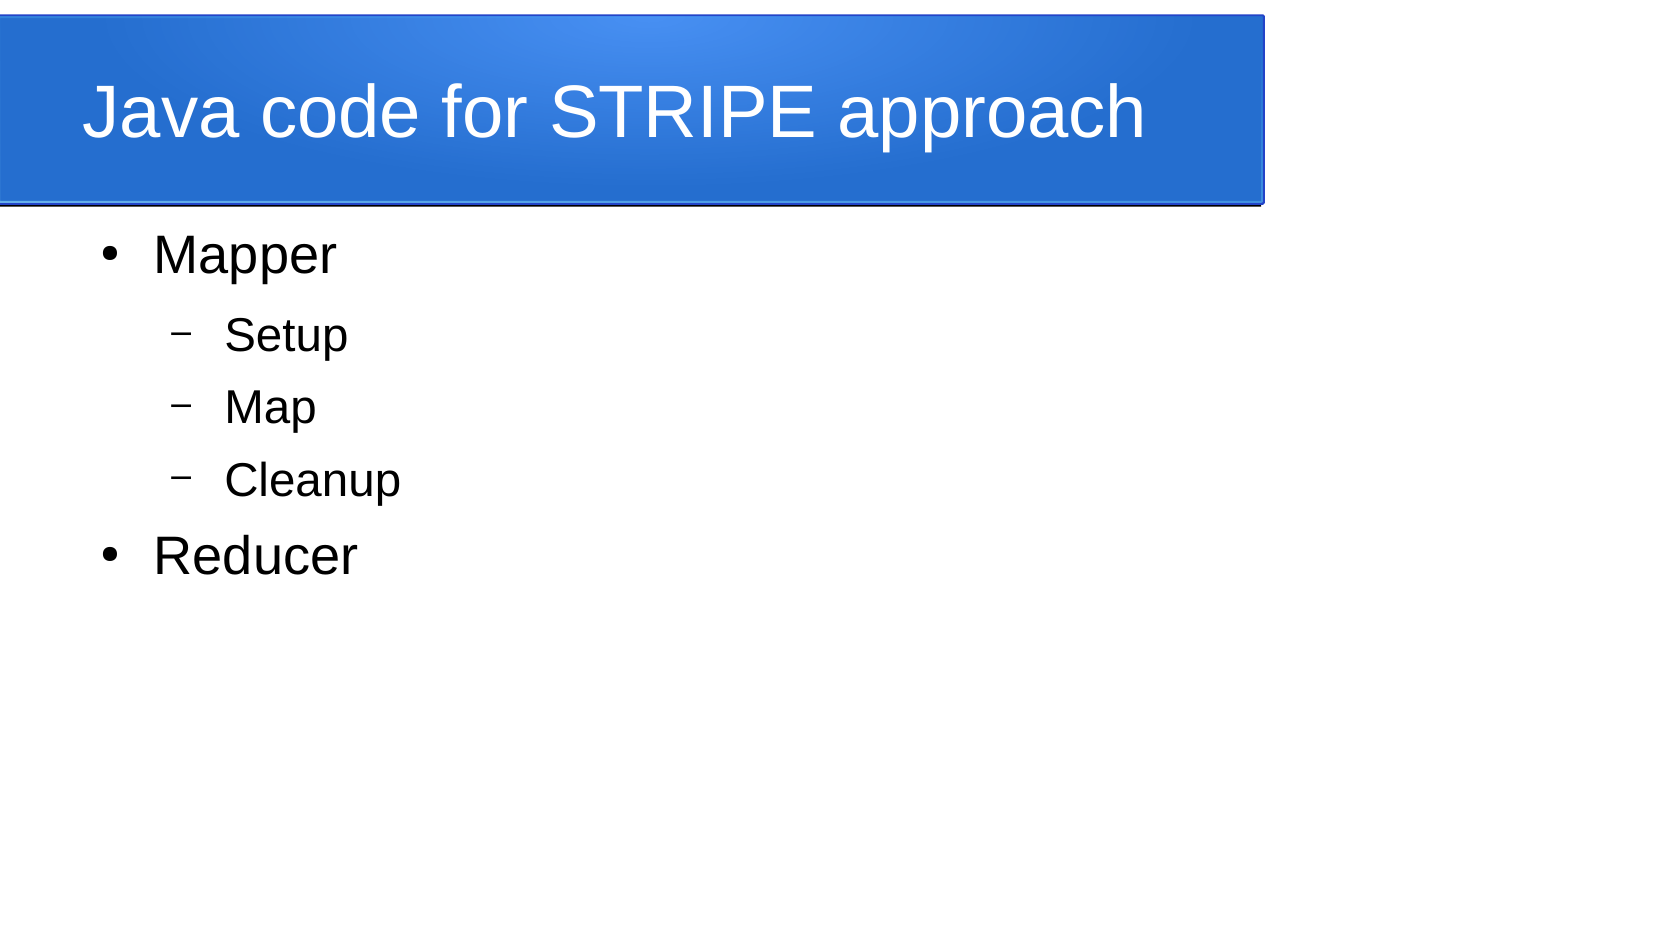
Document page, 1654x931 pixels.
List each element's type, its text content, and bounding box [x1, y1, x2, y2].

title Java code for STRIPE approach [82, 35, 1235, 189]
list Mapper Setup Map Cleanup Reducer [82, 224, 1571, 764]
